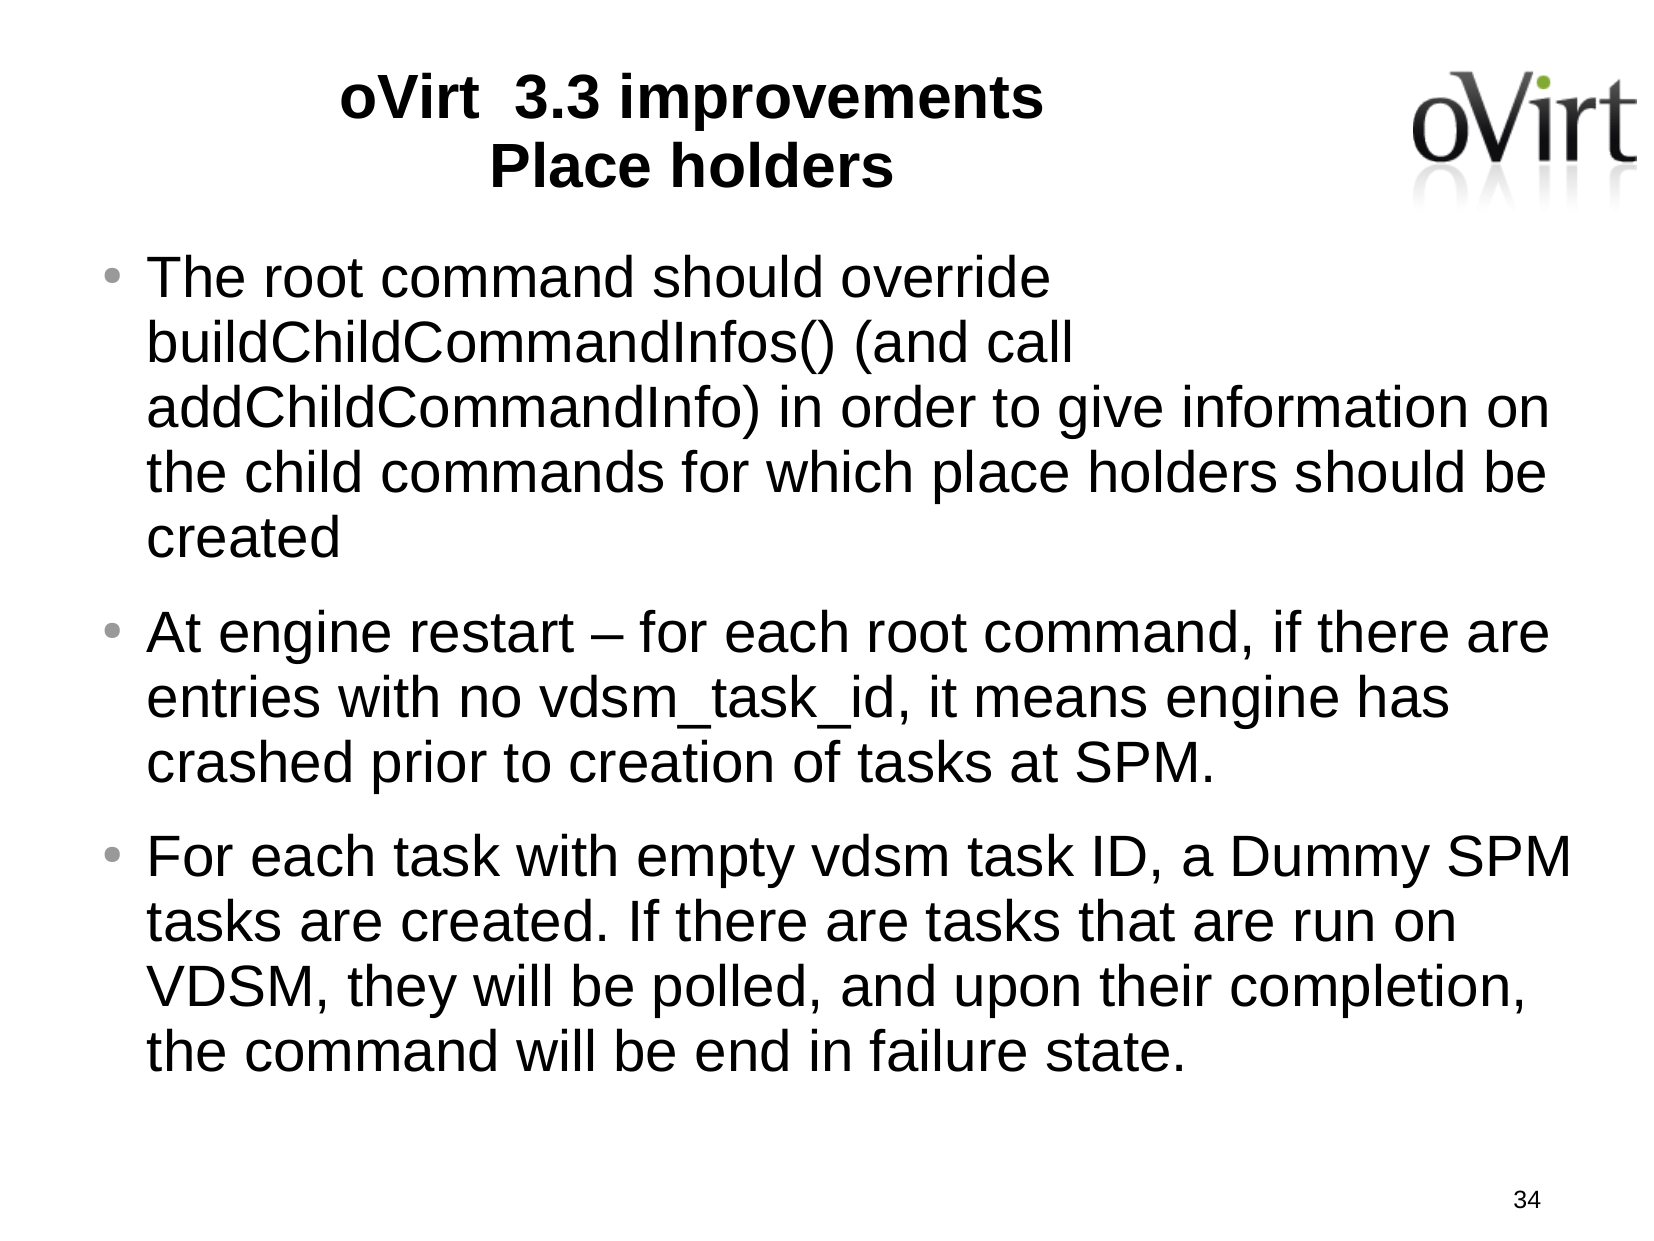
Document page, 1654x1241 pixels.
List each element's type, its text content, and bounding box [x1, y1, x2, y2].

picture [1413, 63, 1637, 212]
list The root command should override buildChildCommandInfos() (and call addChildCommandInfo) in order to give information on the child commands for which place holders should be created At engine restart – for each root command, if there are entries with no vdsm_task_id, it means engine has crashed prior to creation of tasks at SPM. For each task with empty vdsm task ID, a Dummy SPM tasks are created. If there are tasks that are run on VDSM, they will be polled, and upon their completion, the command will be end in failure state. [86, 244, 1576, 1085]
title oVirt 3.3 improvements Place holders [82, 37, 1303, 226]
